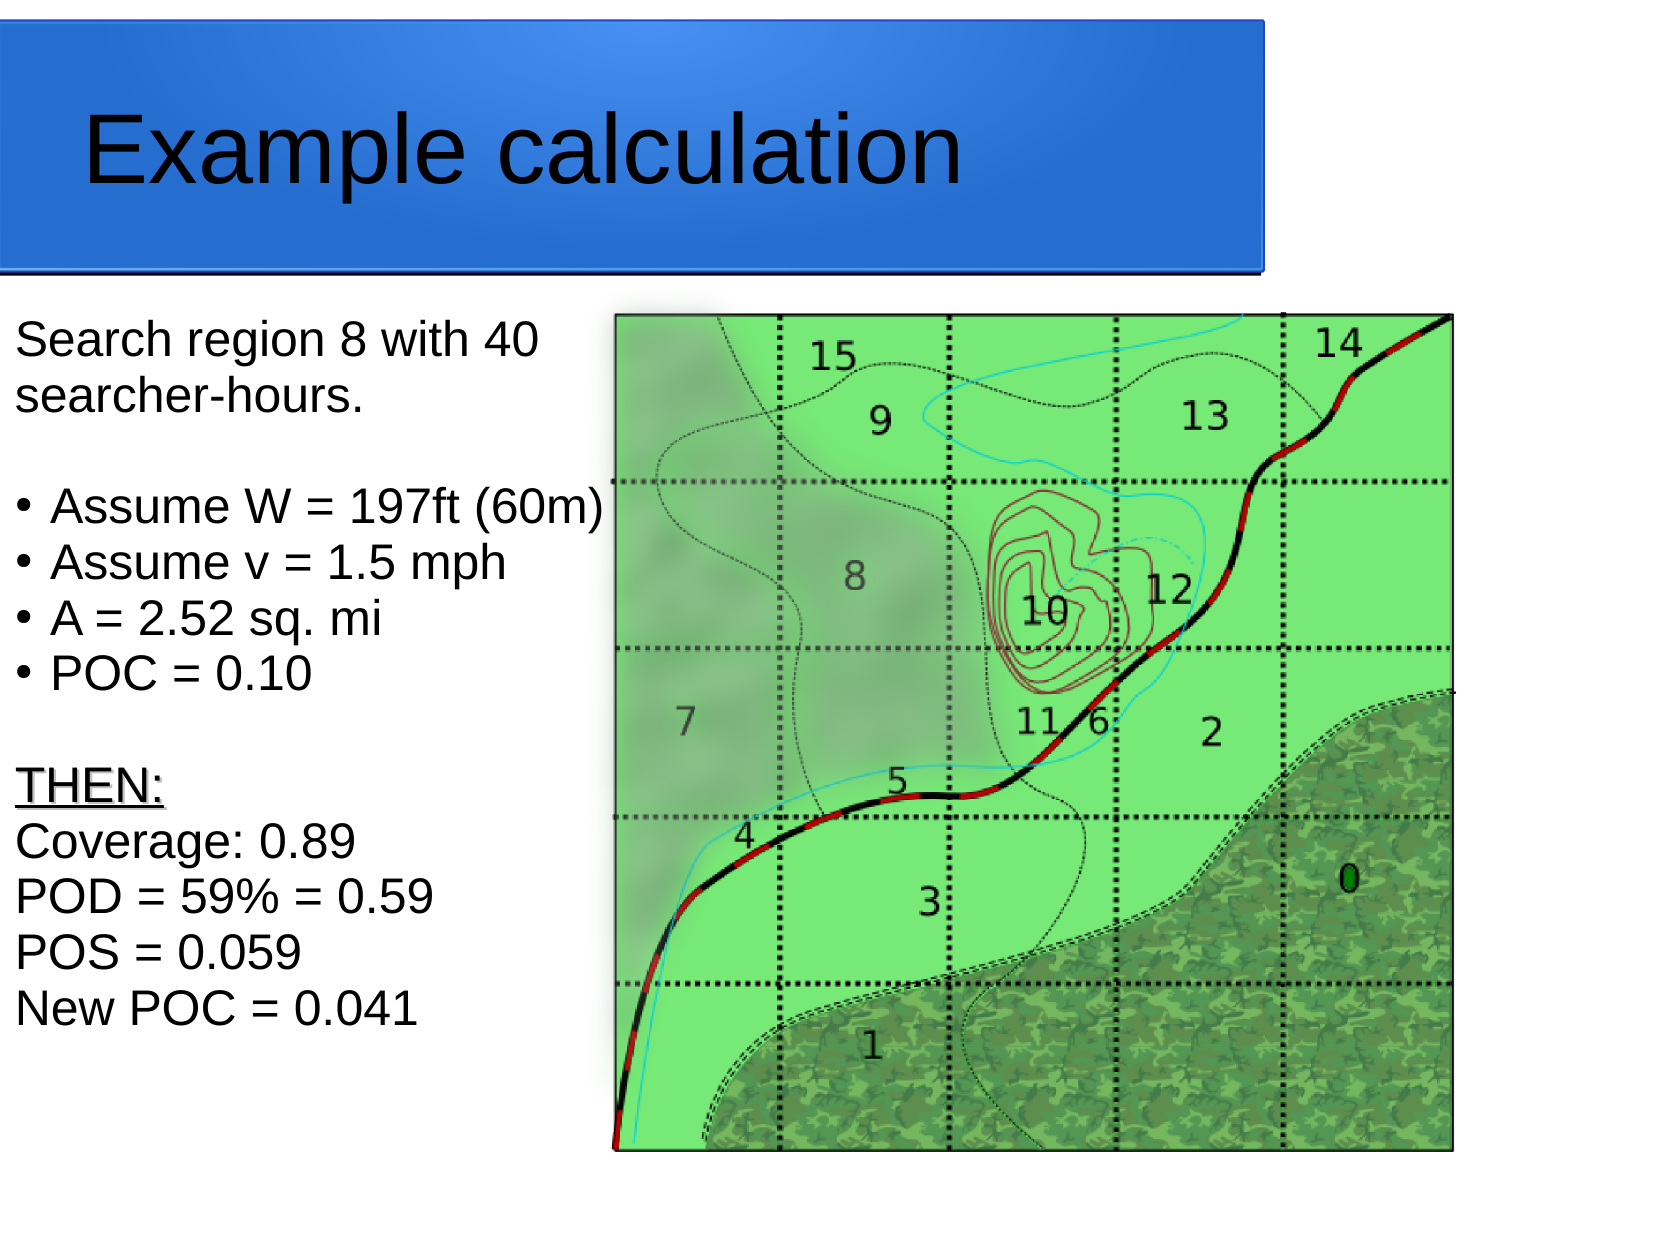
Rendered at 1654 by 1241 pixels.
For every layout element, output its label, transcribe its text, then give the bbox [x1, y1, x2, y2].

text_box Search region 8 with 40 searcher-hours. Assume W = 197ft (60m) Assume v = 1.5 mph A = 2.52 sq. mi POC = 0.10 THEN: Coverage: 0.89 POD = 59% = 0.59 POS = 0.059 New POC = 0.041 [0, 303, 621, 1051]
title Example calculation [82, 47, 1235, 252]
picture [586, 285, 1456, 1155]
